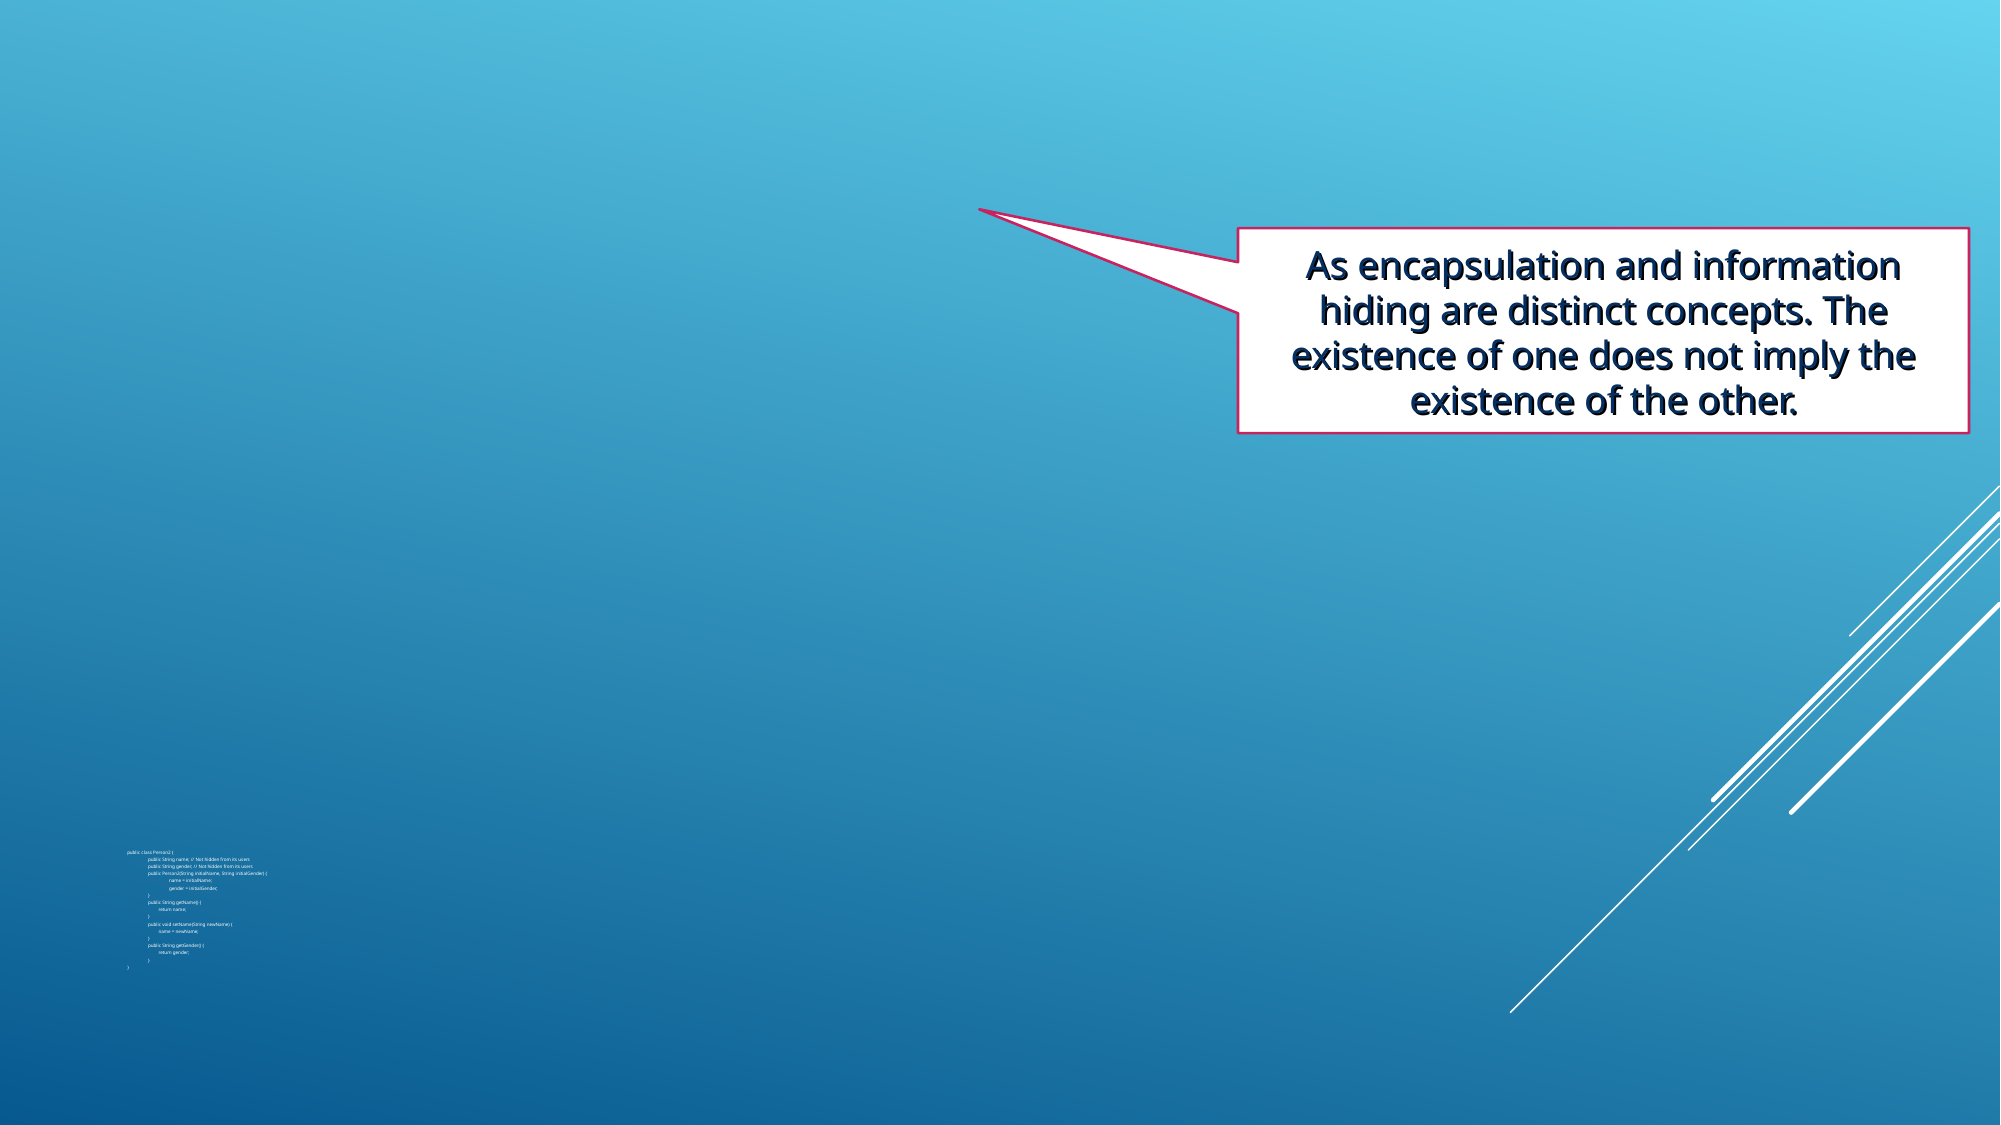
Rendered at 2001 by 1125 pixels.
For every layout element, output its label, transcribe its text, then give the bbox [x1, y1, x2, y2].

text_box As encapsulation and information hiding are distinct concepts. The existence of one does not imply the existence of the other. [979, 209, 1970, 434]
list public class Person2 { public String name; // Not hidden from its users public String gender; // Not hidden from its users public Person2(String initialName, String initialGender) { name = initialName; gender = initialGender; } public String getName() { return name; } public void setName(String newName) { name = newName; } public String getGender() { return gender; } } [112, 82, 1513, 1105]
